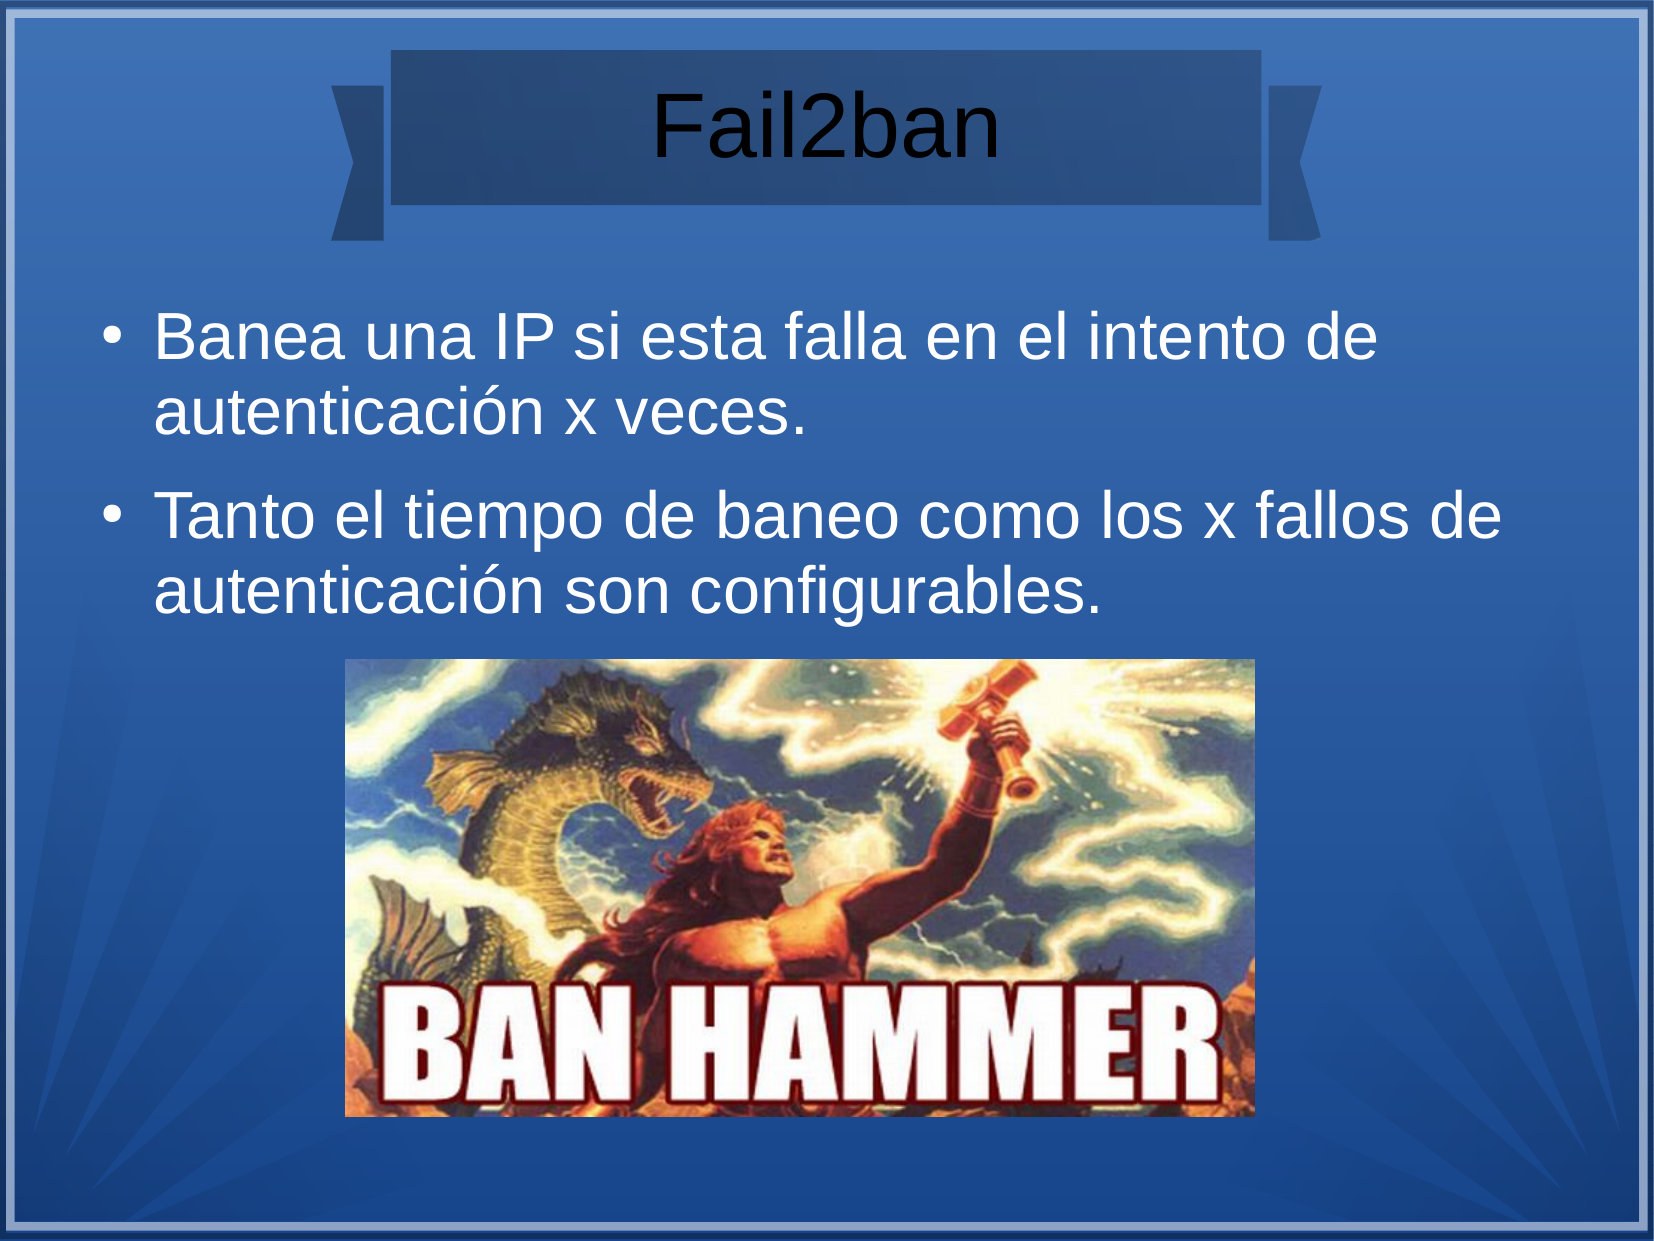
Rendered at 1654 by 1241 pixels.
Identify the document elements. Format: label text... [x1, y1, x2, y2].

title Fail2ban [389, 47, 1264, 205]
list Banea una IP si esta falla en el intento de autenticación x veces. Tanto el tiempo de baneo como los x fallos de autenticación son configurables. [82, 299, 1571, 1241]
picture [345, 659, 1255, 1117]
